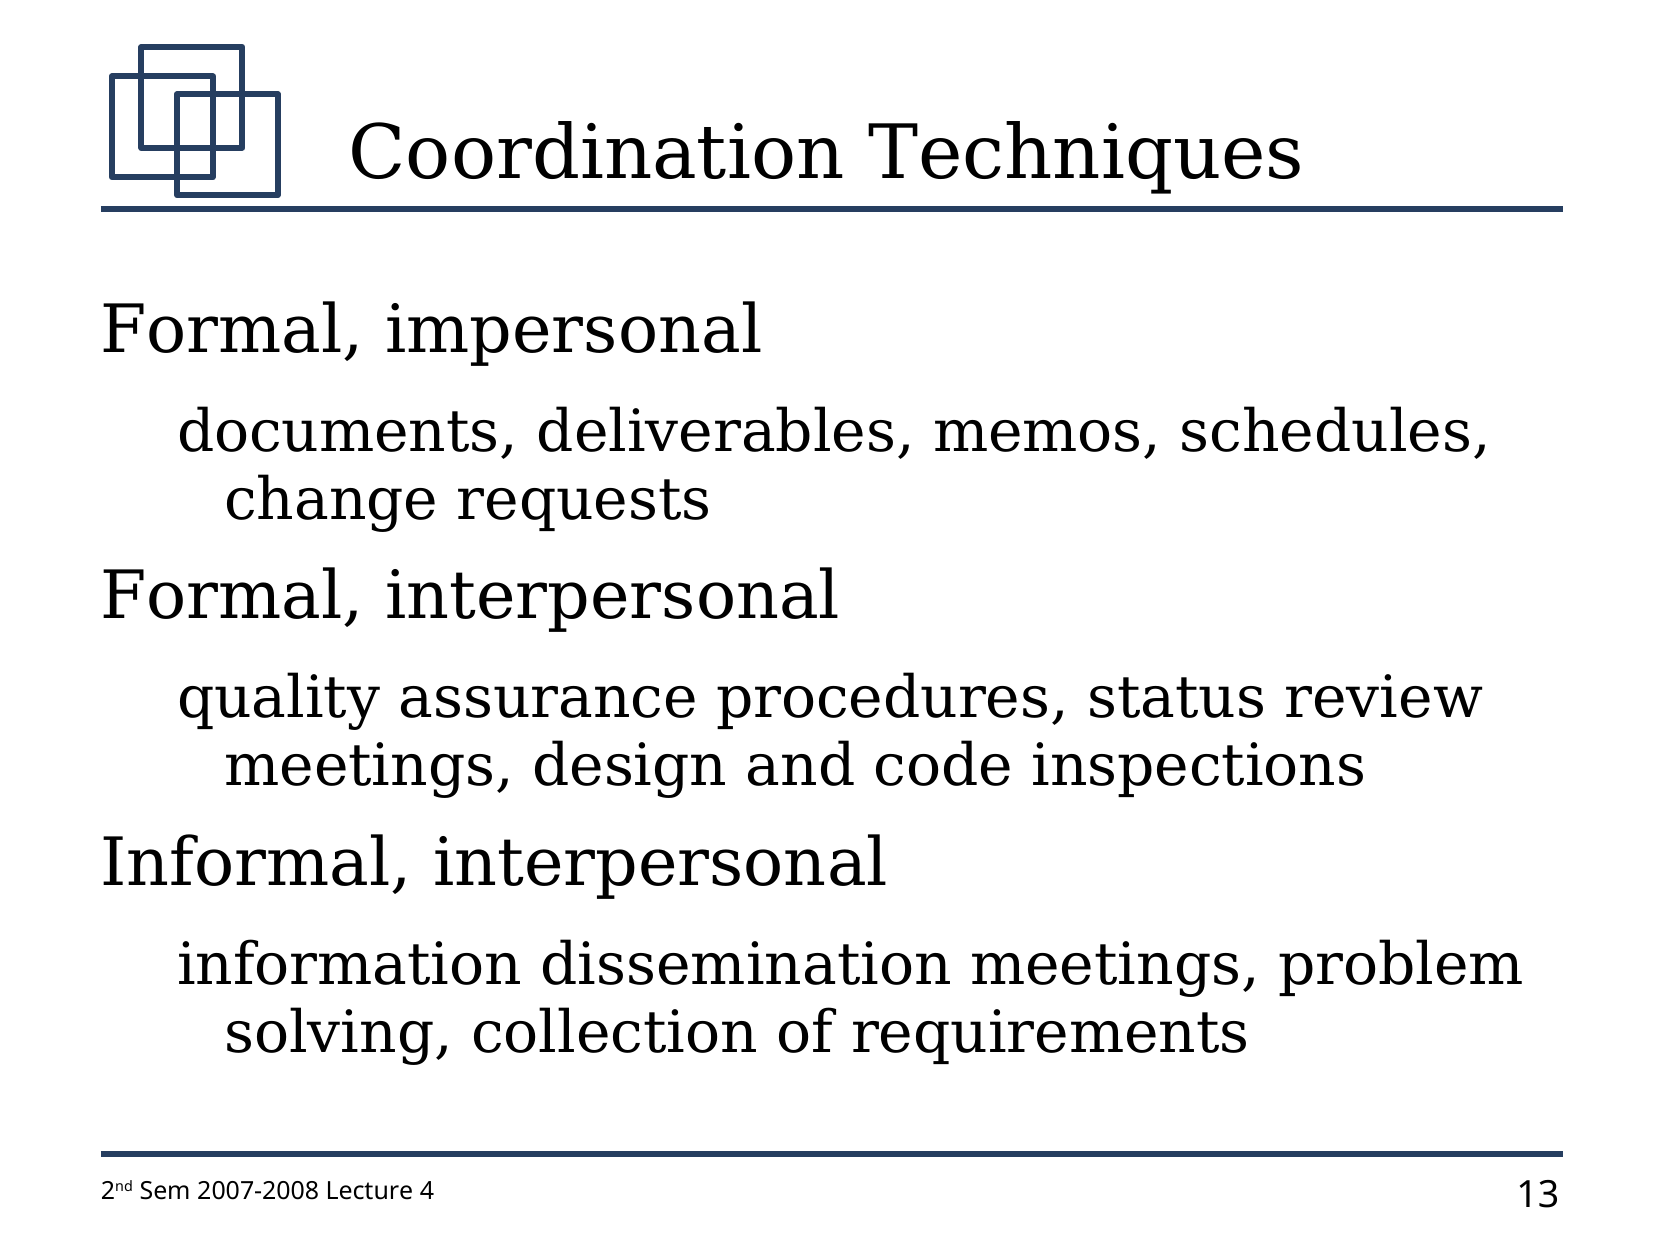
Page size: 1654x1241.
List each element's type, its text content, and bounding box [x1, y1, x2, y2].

title Coordination Techniques [82, 49, 1571, 257]
list Formal, impersonal documents, deliverables, memos, schedules, change requests Formal, interpersonal quality assurance procedures, status review meetings, design and code inspections Informal, interpersonal information dissemination meetings, problem solving, collection of requirements [82, 290, 1571, 1109]
